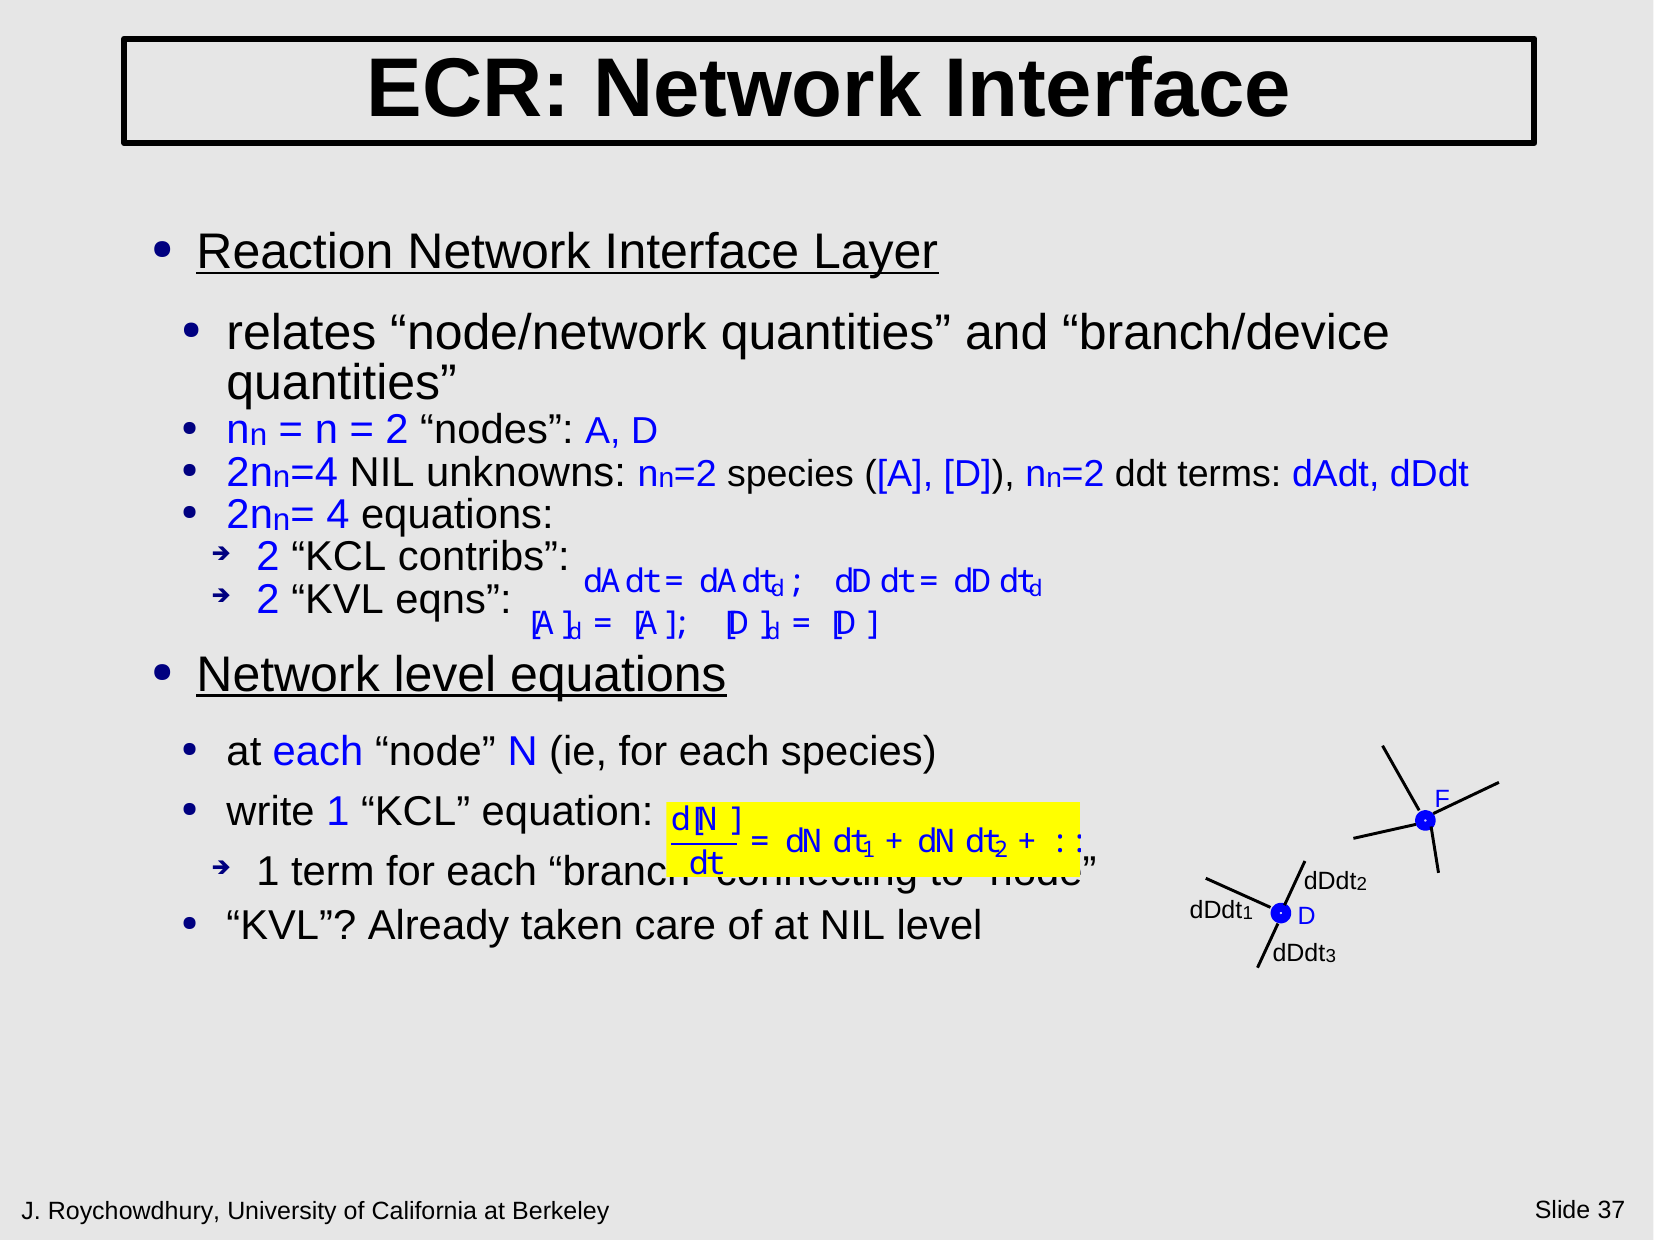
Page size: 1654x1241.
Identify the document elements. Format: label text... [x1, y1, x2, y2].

title ECR: Network Interface [124, 38, 1535, 144]
text_box [1419, 814, 1432, 827]
picture [666, 802, 1081, 877]
text_box dDdt3 [1272, 938, 1337, 972]
text_box dDdt2 [1303, 866, 1368, 900]
picture [520, 608, 878, 648]
picture [581, 566, 1049, 602]
text_box F [1441, 808, 1450, 813]
text_box [1275, 907, 1287, 919]
text_box dDdt1 [1189, 895, 1254, 929]
list Reaction Network Interface Layer relates “node/network quantities” and “branch/device quantities” nn = n = 2 “nodes”: A, D 2nn=4 NIL unknowns: nn=2 species ([A], [D]), nn=2 ddt terms: dAdt, dDdt 2nn= 4 equations: 2 “KCL contribs”: 2 “KVL eqns”: Network level equations at each “node” N (ie, for each species) write 1 “KCL” equation: 1 term for each “branch” connecting to “node” “KVL”? Already taken care of at NIL level [121, 228, 1534, 1124]
text_box F [1434, 784, 1450, 811]
text_box D [1297, 901, 1316, 930]
